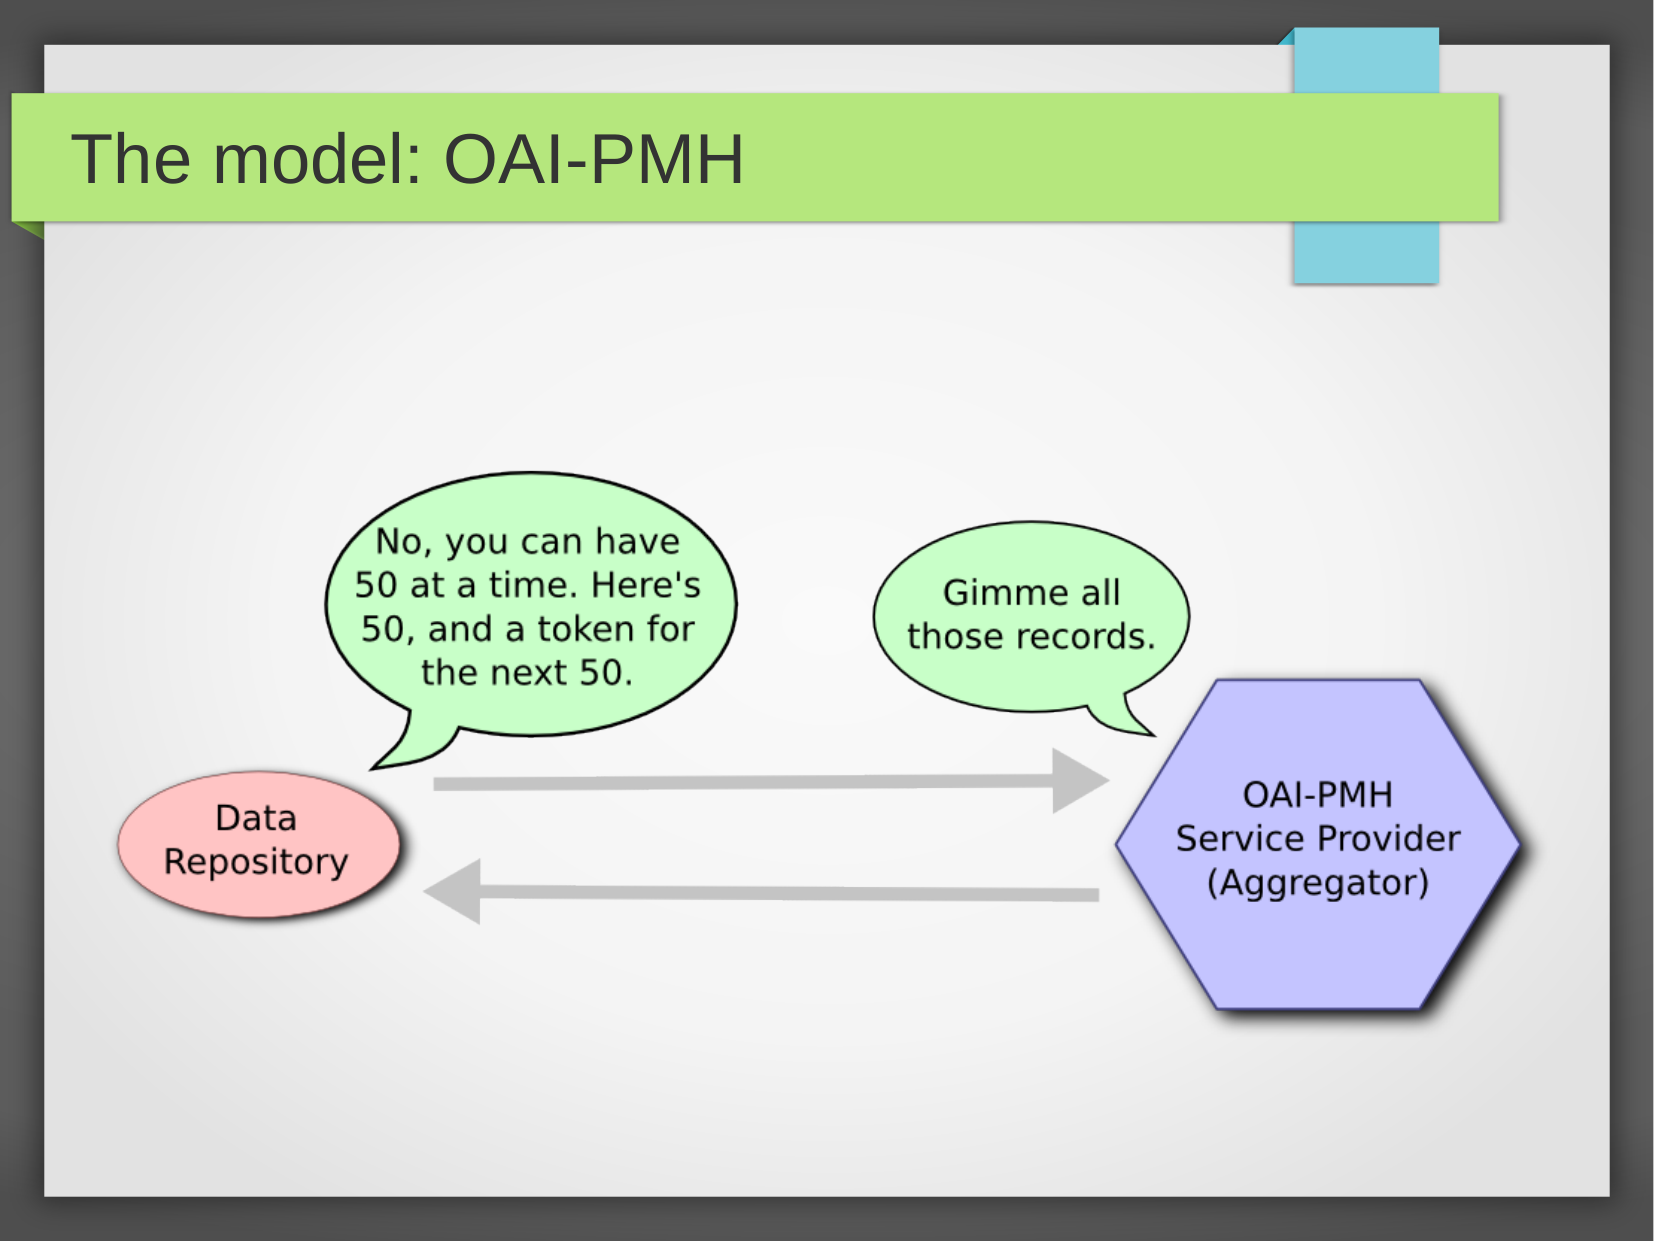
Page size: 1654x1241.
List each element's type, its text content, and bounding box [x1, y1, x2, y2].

picture [0, 0, 1654, 1241]
title The model: OAI-PMH [70, 106, 1229, 213]
